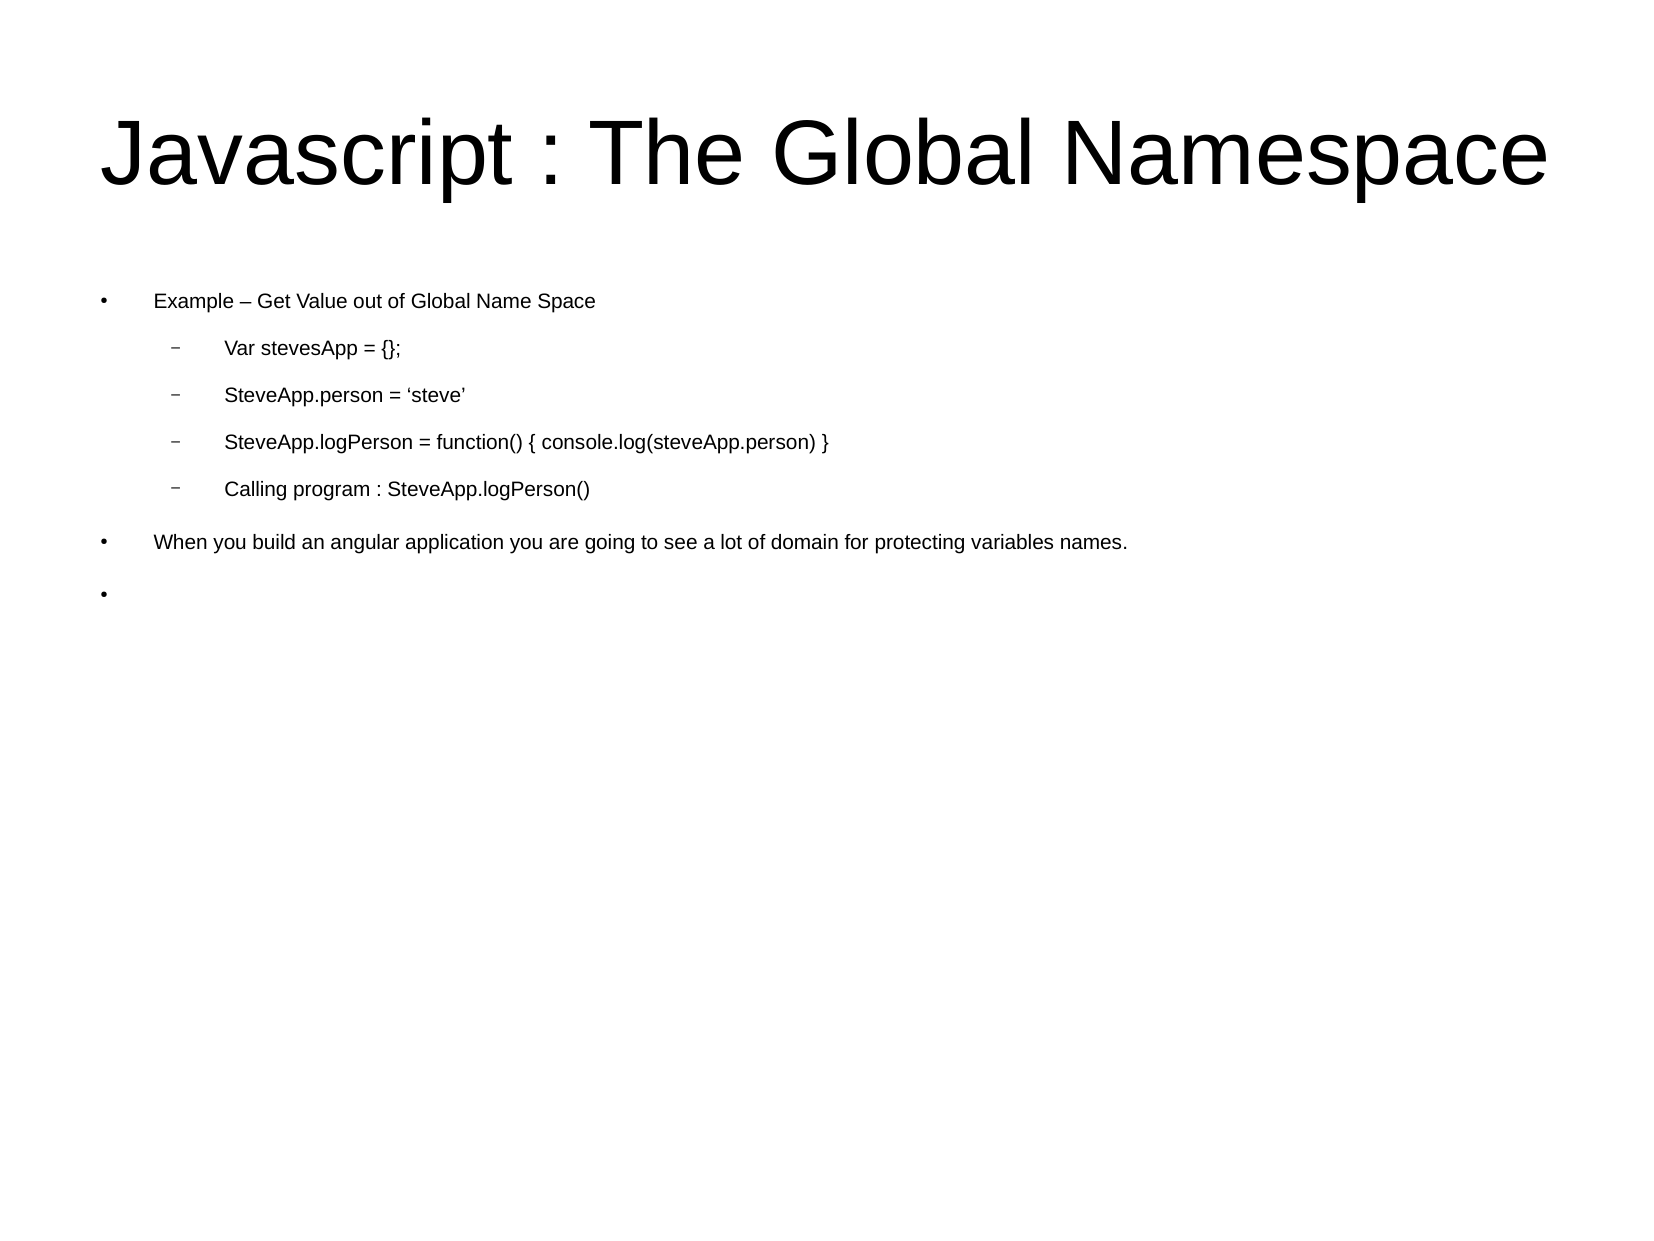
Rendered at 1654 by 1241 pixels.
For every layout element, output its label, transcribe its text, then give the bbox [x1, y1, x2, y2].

list Example – Get Value out of Global Name Space Var stevesApp = {}; SteveApp.person = ‘steve’ SteveApp.logPerson = function() { console.log(steveApp.person) } Calling program : SteveApp.logPerson() When you build an angular application you are going to see a lot of domain for protecting variables names. [82, 290, 1571, 1010]
title Javascript : The Global Namespace [82, 49, 1571, 257]
